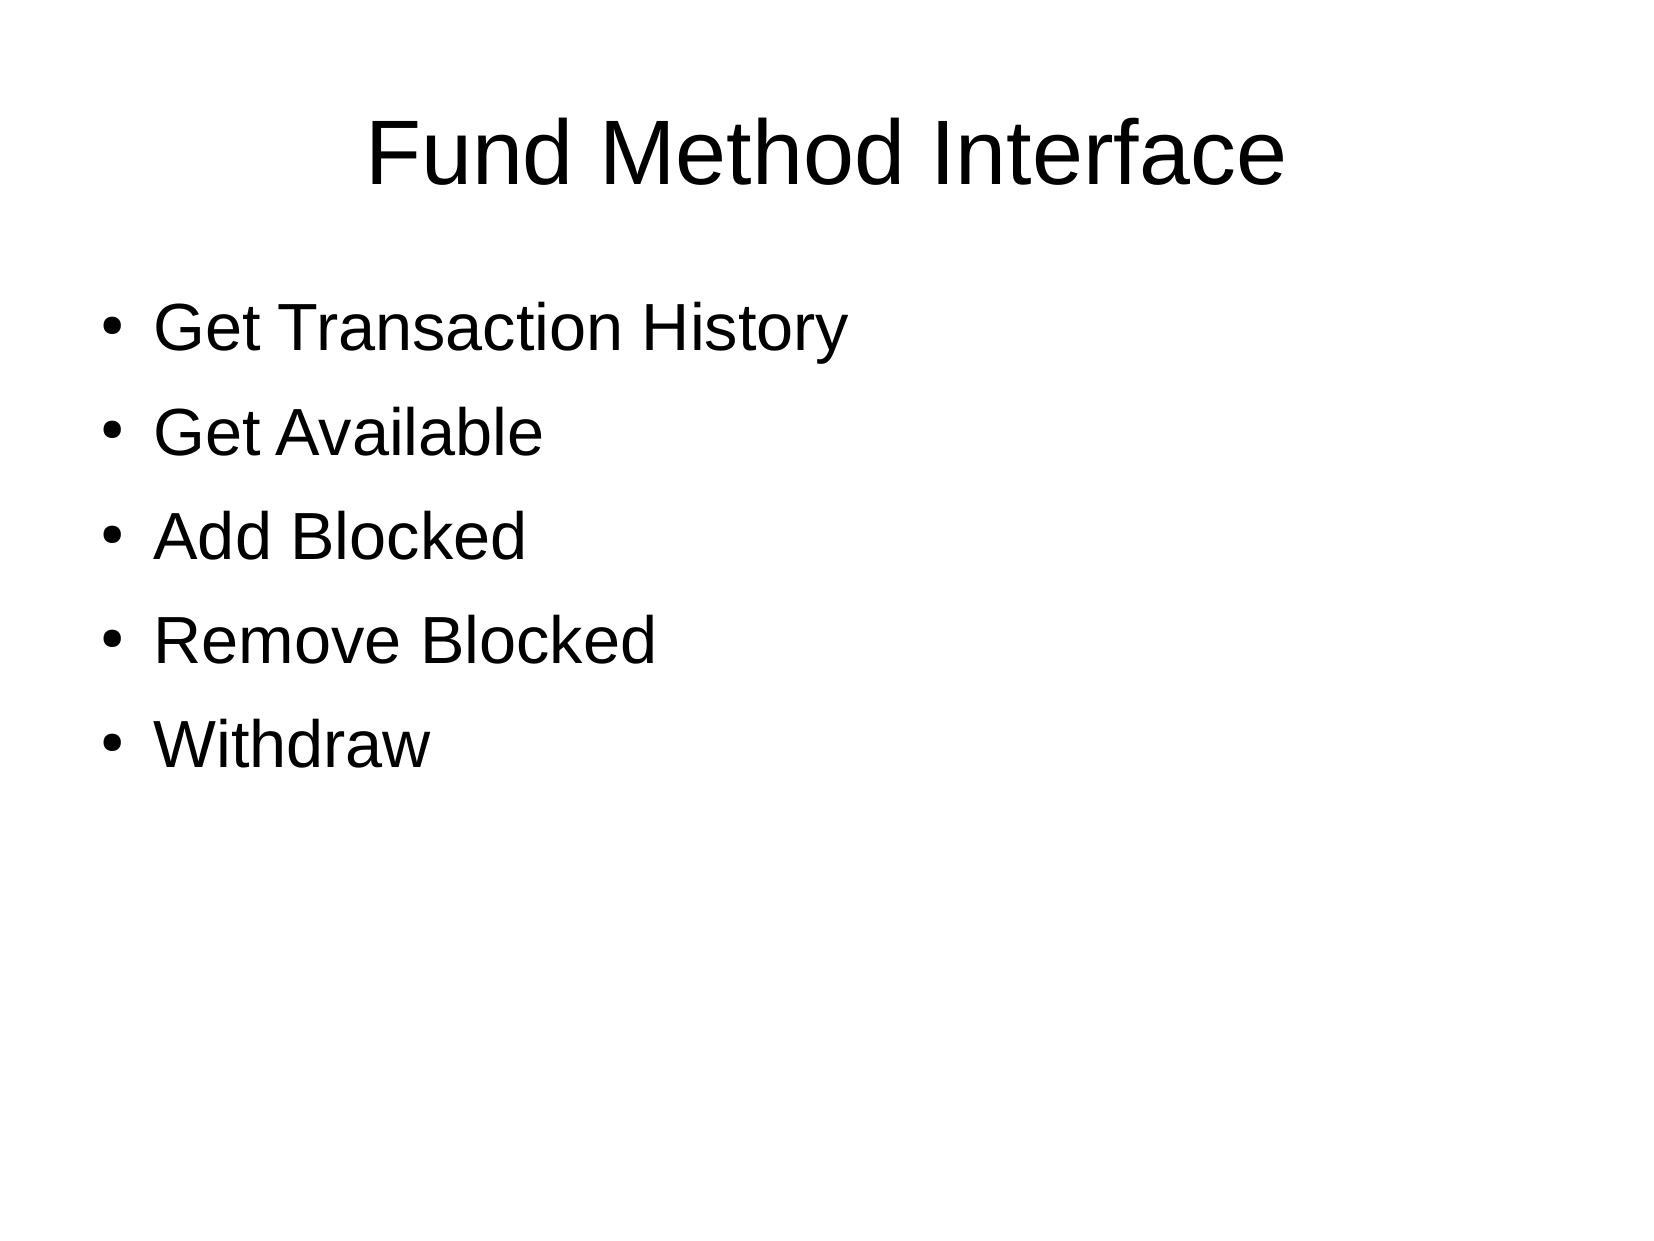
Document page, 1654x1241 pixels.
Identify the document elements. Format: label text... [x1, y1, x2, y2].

title Fund Method Interface [82, 49, 1571, 257]
list Get Transaction History Get Available Add Blocked Remove Blocked Withdraw [82, 290, 1571, 1010]
